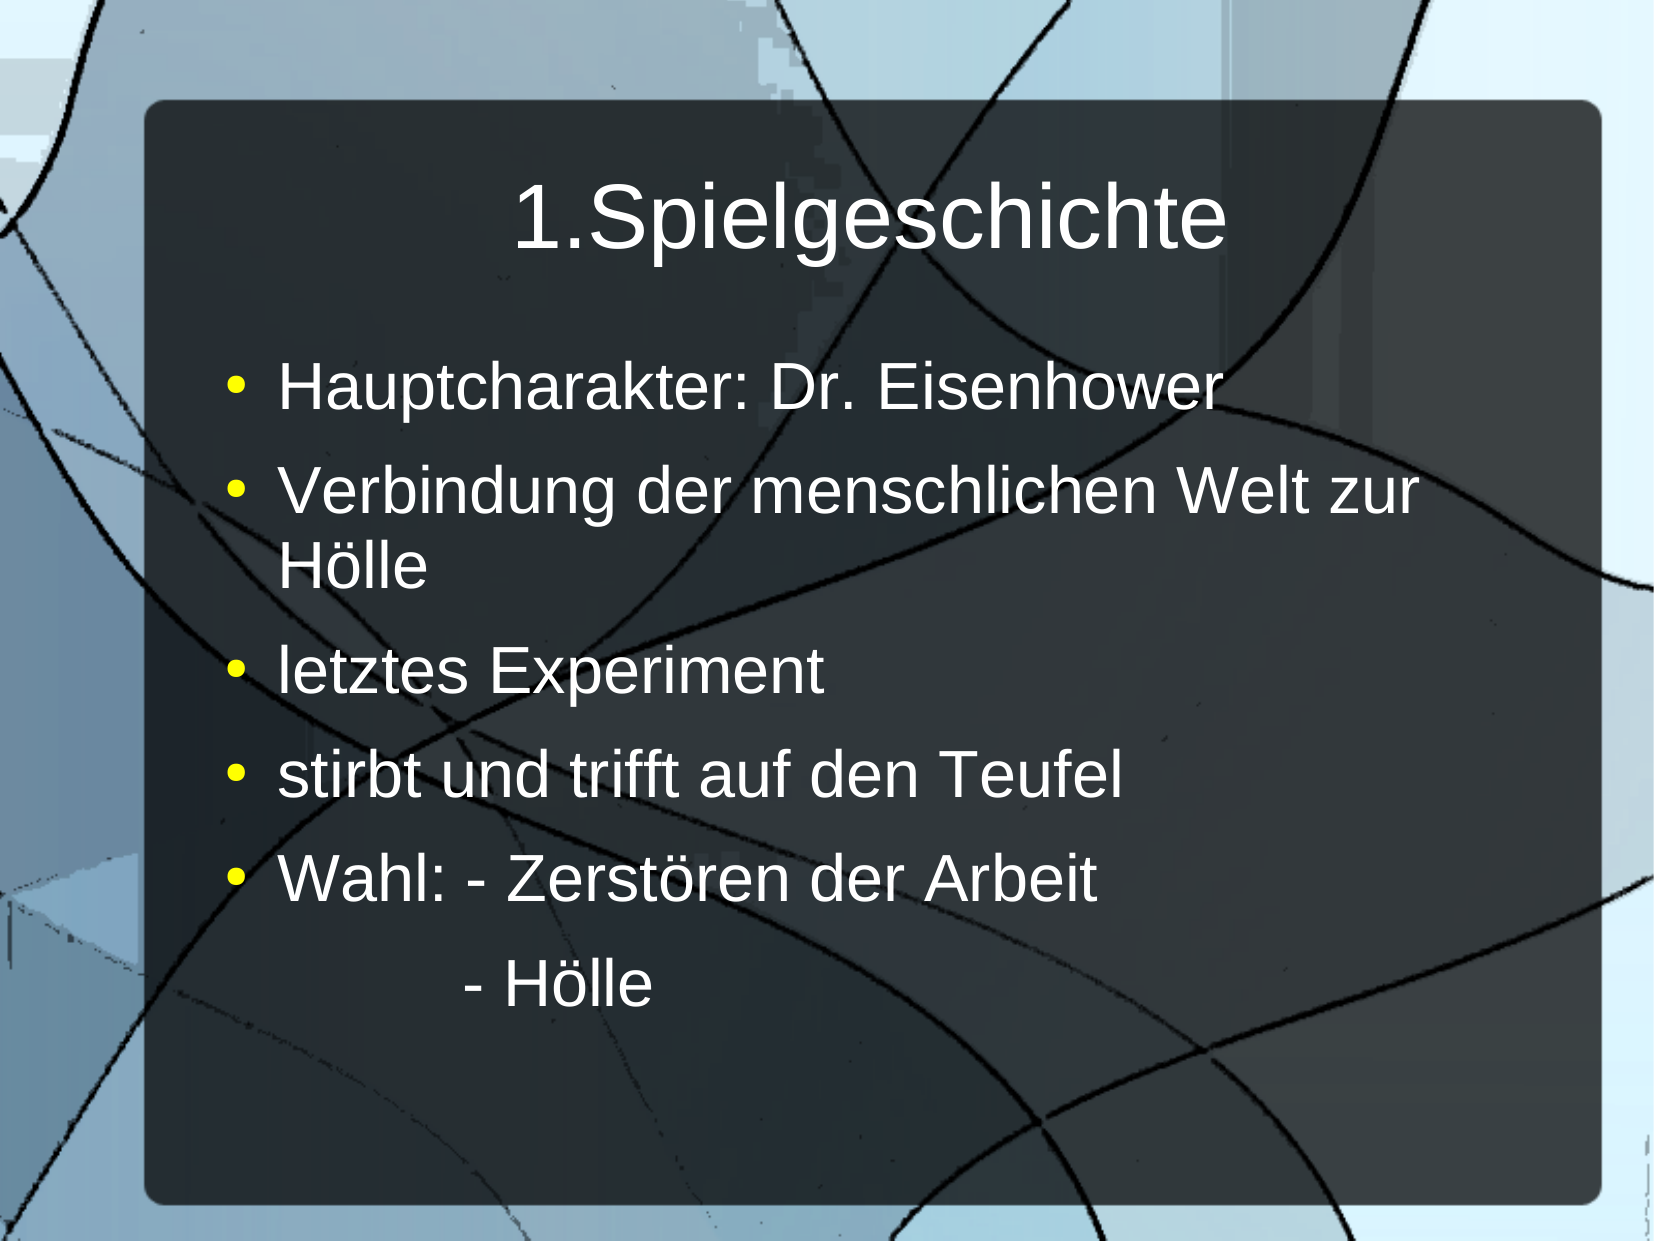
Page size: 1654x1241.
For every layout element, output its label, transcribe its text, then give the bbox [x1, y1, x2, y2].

title 1.Spielgeschichte [159, 108, 1583, 325]
list Hauptcharakter: Dr. Eisenhower Verbindung der menschlichen Welt zur Hölle letztes Experiment stirbt und trifft auf den Teufel Wahl: - Zerstören der Arbeit - Hölle [206, 349, 1571, 1241]
picture [0, 0, 1654, 1241]
